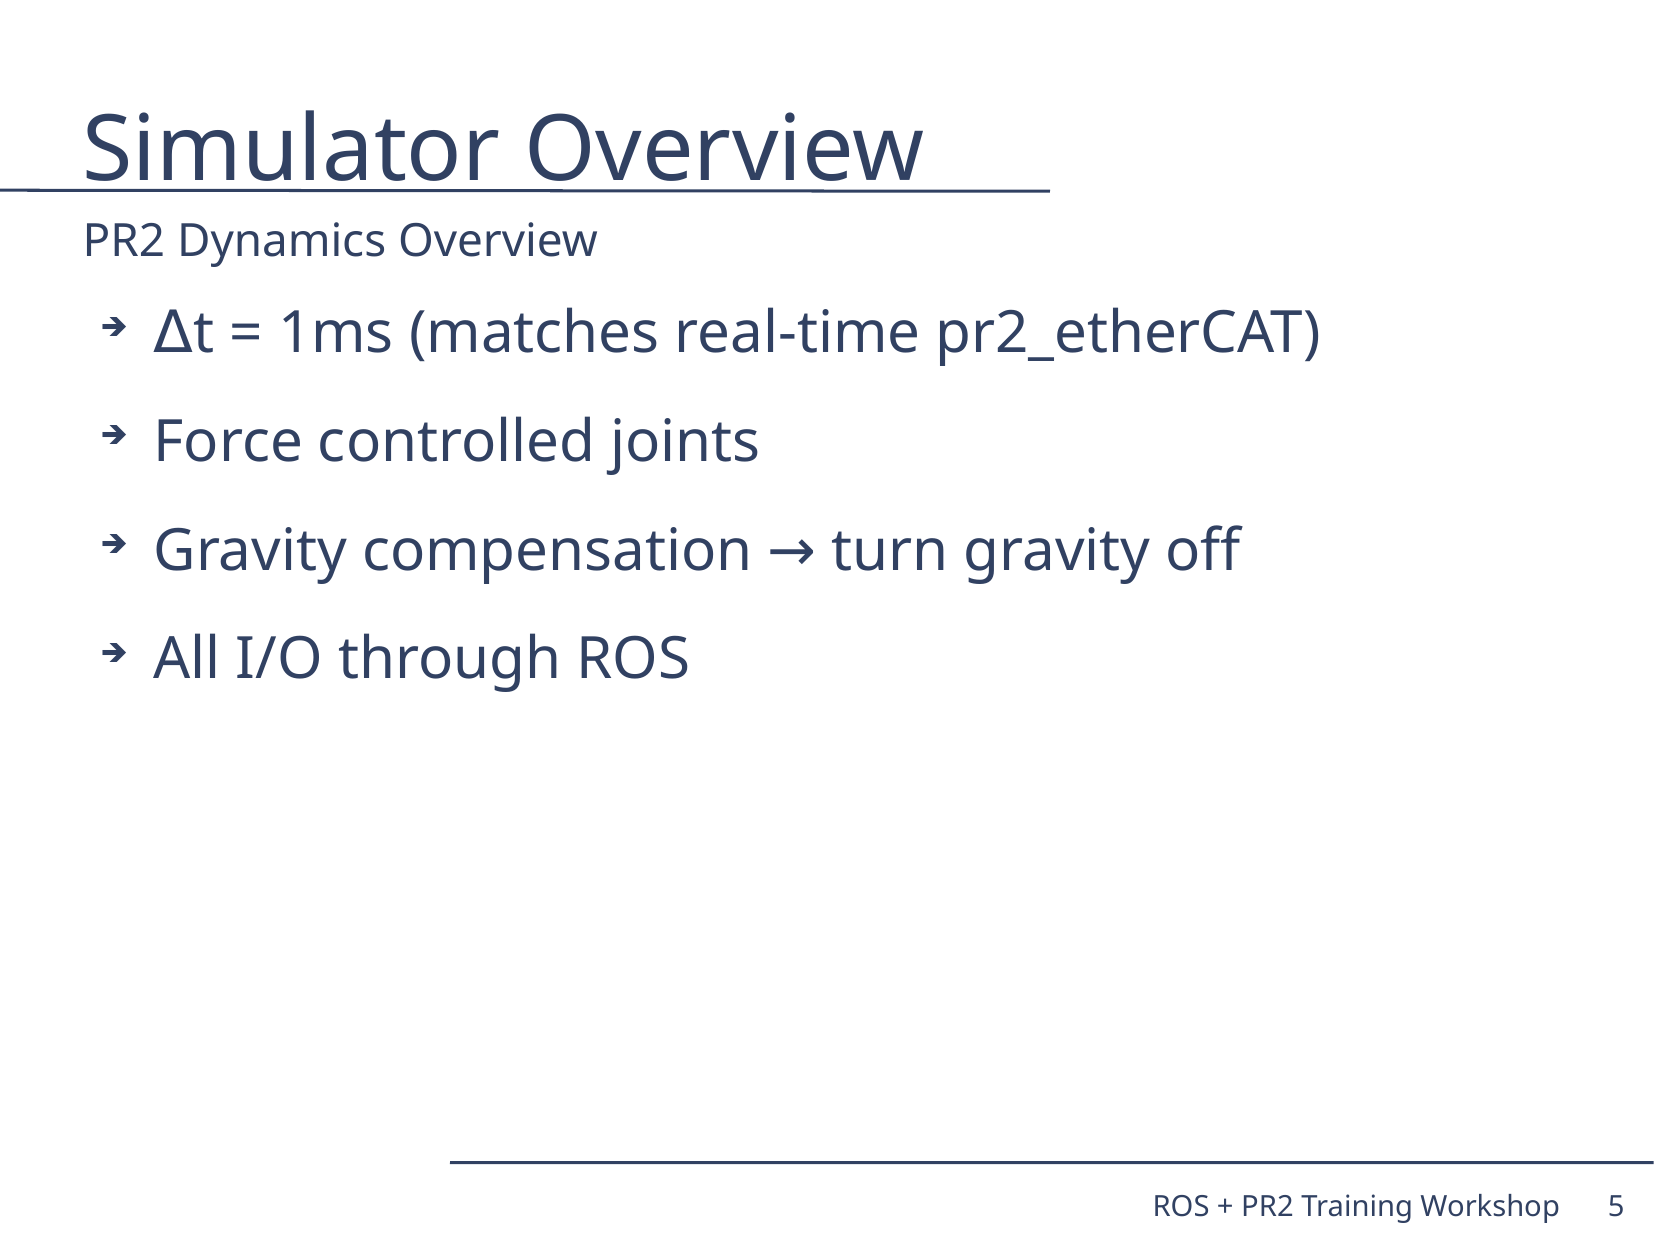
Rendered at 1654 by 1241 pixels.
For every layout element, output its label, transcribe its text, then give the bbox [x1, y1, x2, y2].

title Simulator Overview PR2 Dynamics Overview [82, 73, 1571, 281]
list Δt = 1ms (matches real-time pr2_etherCAT) Force controlled joints Gravity compensation → turn gravity off All I/O through ROS [82, 290, 1571, 1126]
